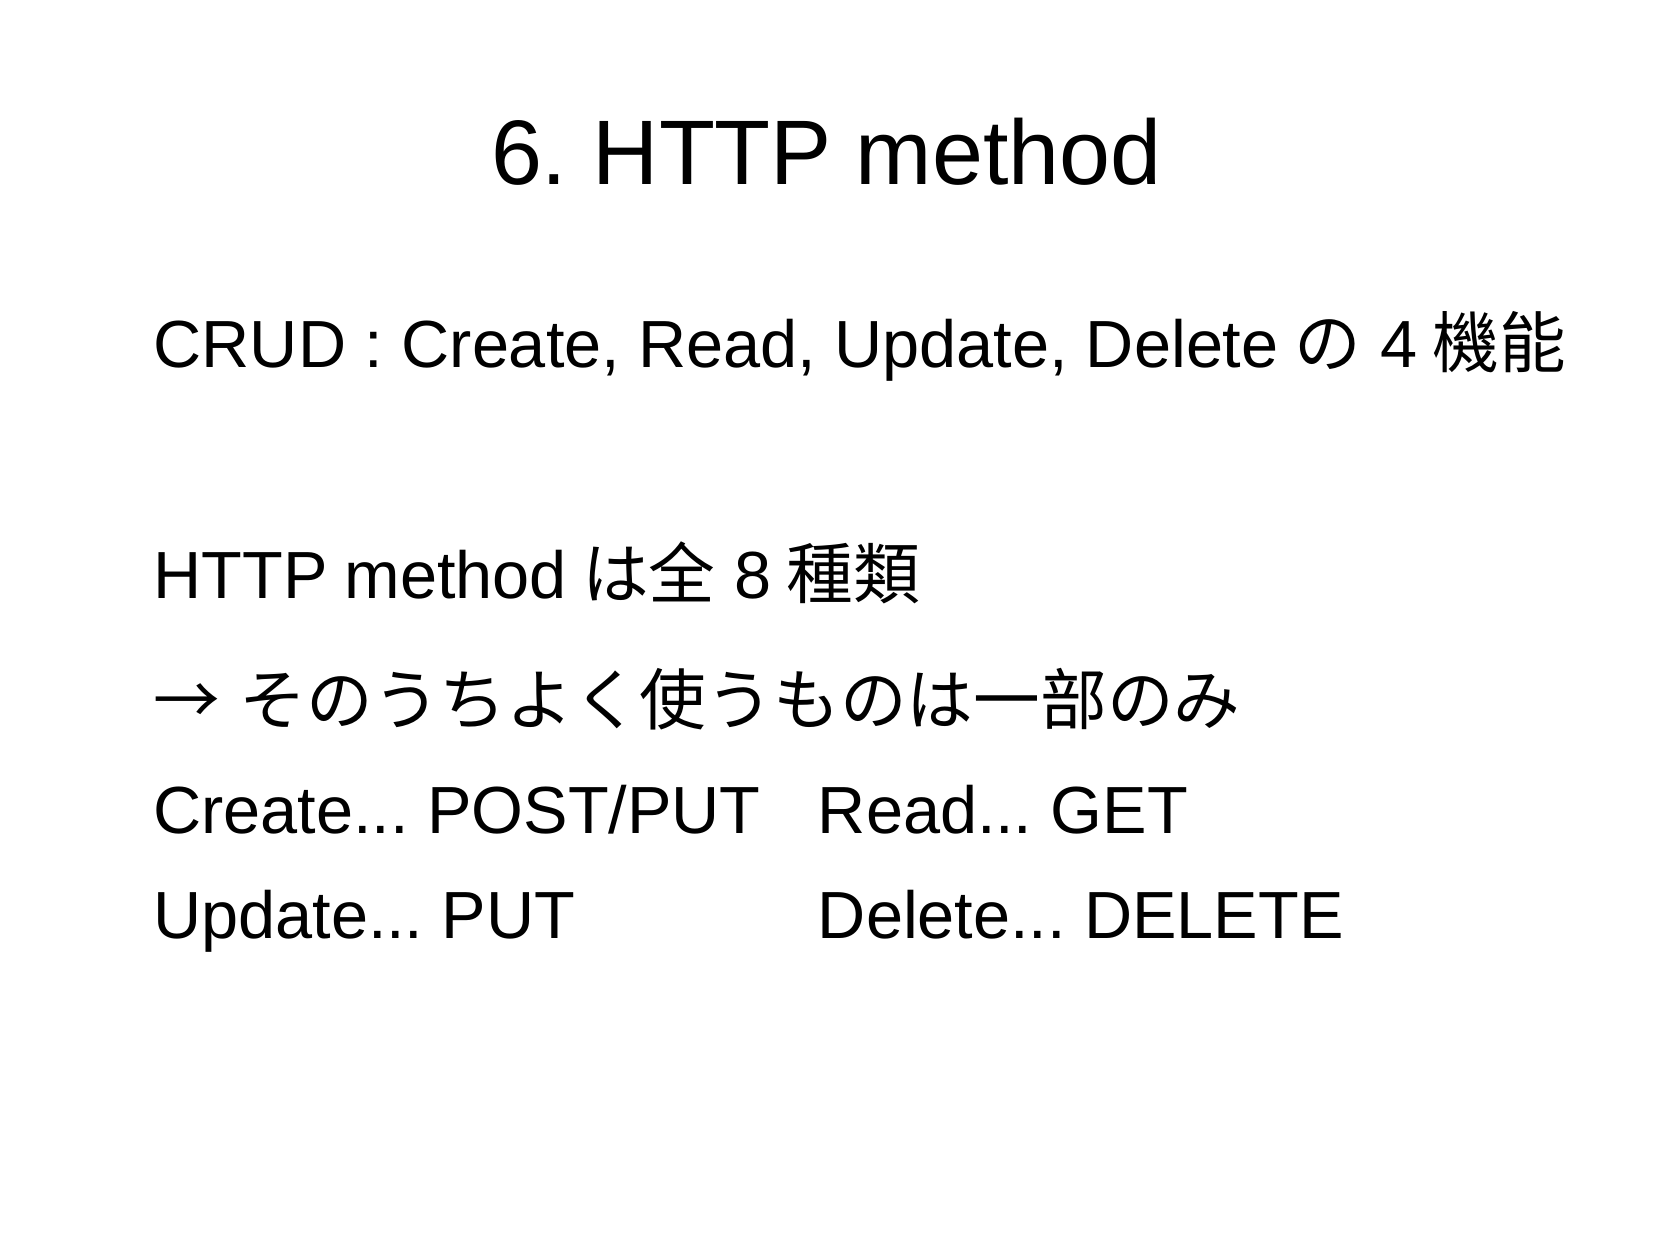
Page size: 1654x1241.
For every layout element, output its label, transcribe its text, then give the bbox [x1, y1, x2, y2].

list CRUD : Create, Read, Update, Deleteの4機能 HTTP methodは全8種類 →そのうちよく使うものは一部のみ Create... POST/PUT Read... GET Update... PUT Delete... DELETE [82, 290, 1571, 1010]
title 6. HTTP method [82, 49, 1571, 257]
